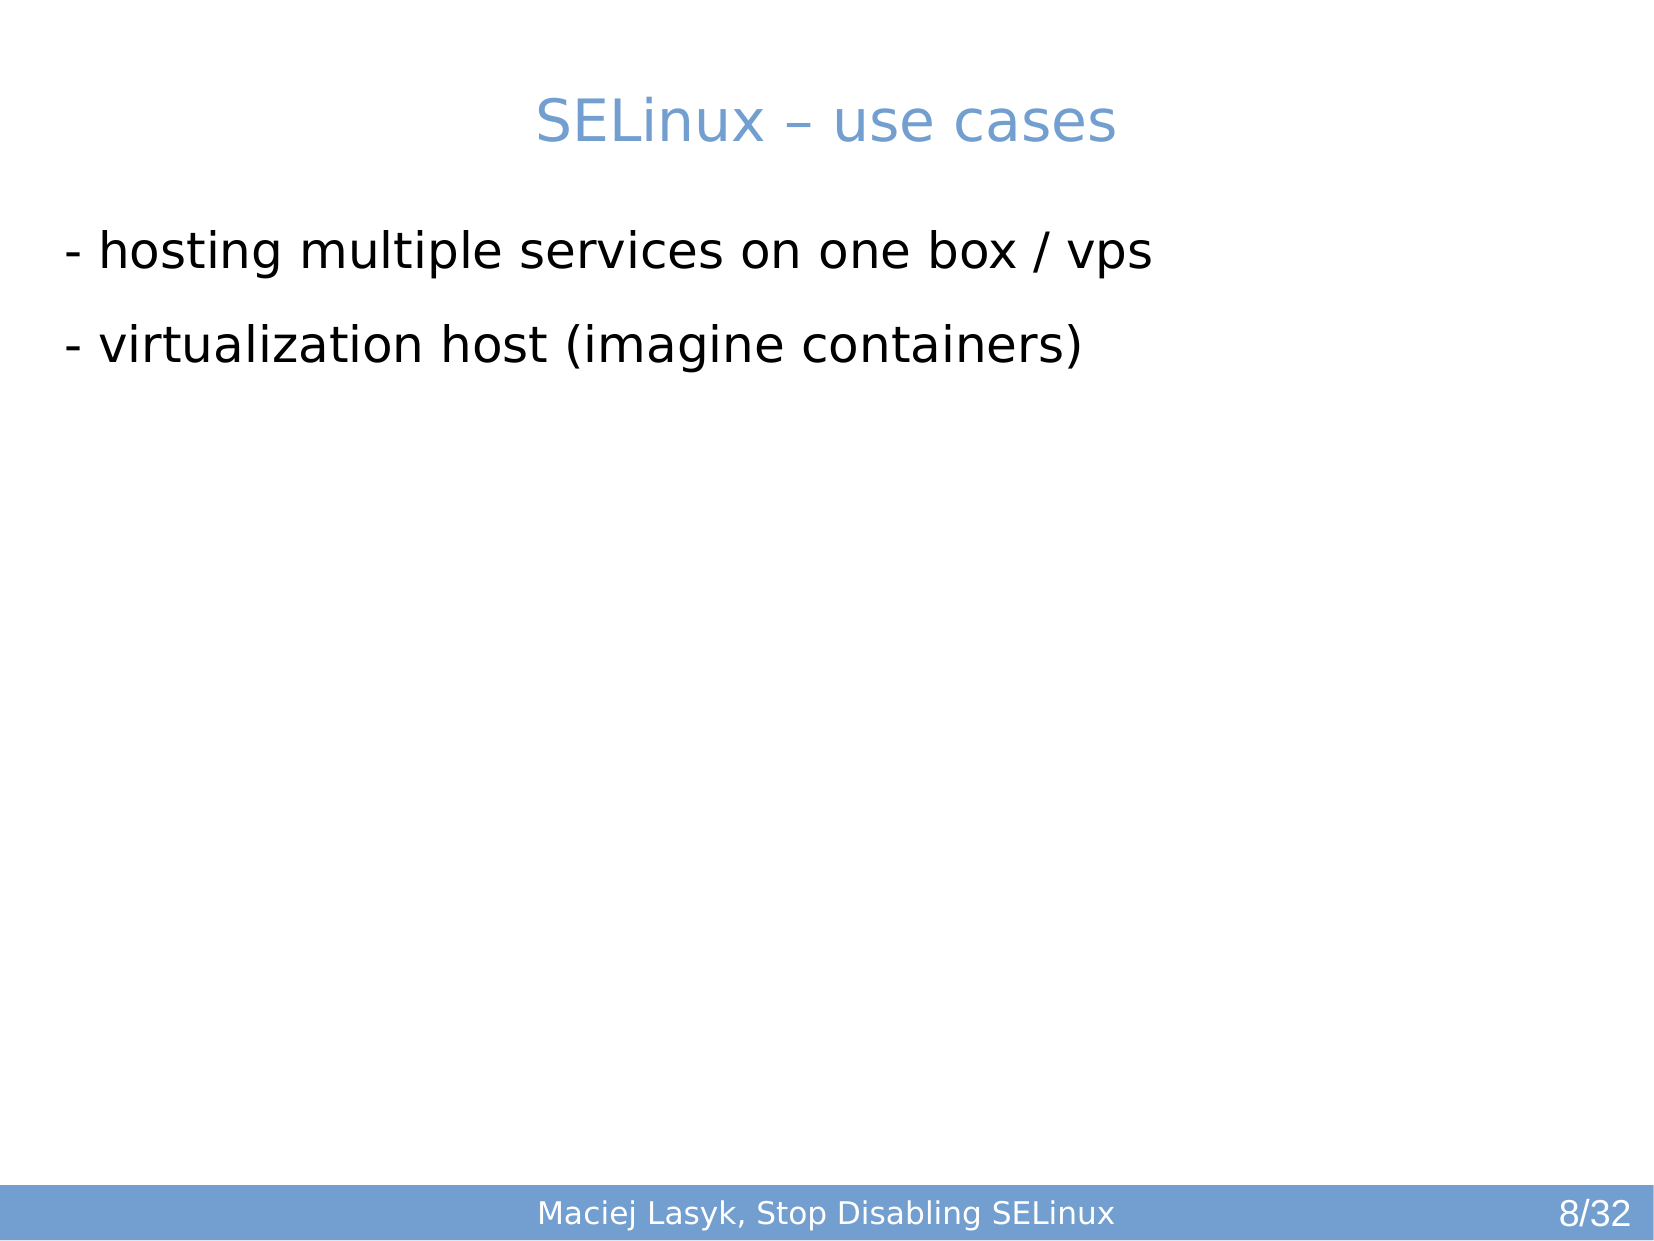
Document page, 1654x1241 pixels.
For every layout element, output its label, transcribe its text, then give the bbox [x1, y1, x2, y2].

text_box SELinux – use cases [520, 79, 1133, 163]
text_box - hosting multiple services on one box / vps - virtualization host (imagine containers) [49, 214, 1170, 382]
text_box [0, 1185, 1533, 1241]
text_box 8/32 [1533, 1185, 1647, 1241]
text_box [1647, 1185, 1654, 1241]
text_box Maciej Lasyk, Stop Disabling SELinux [522, 1188, 1132, 1240]
